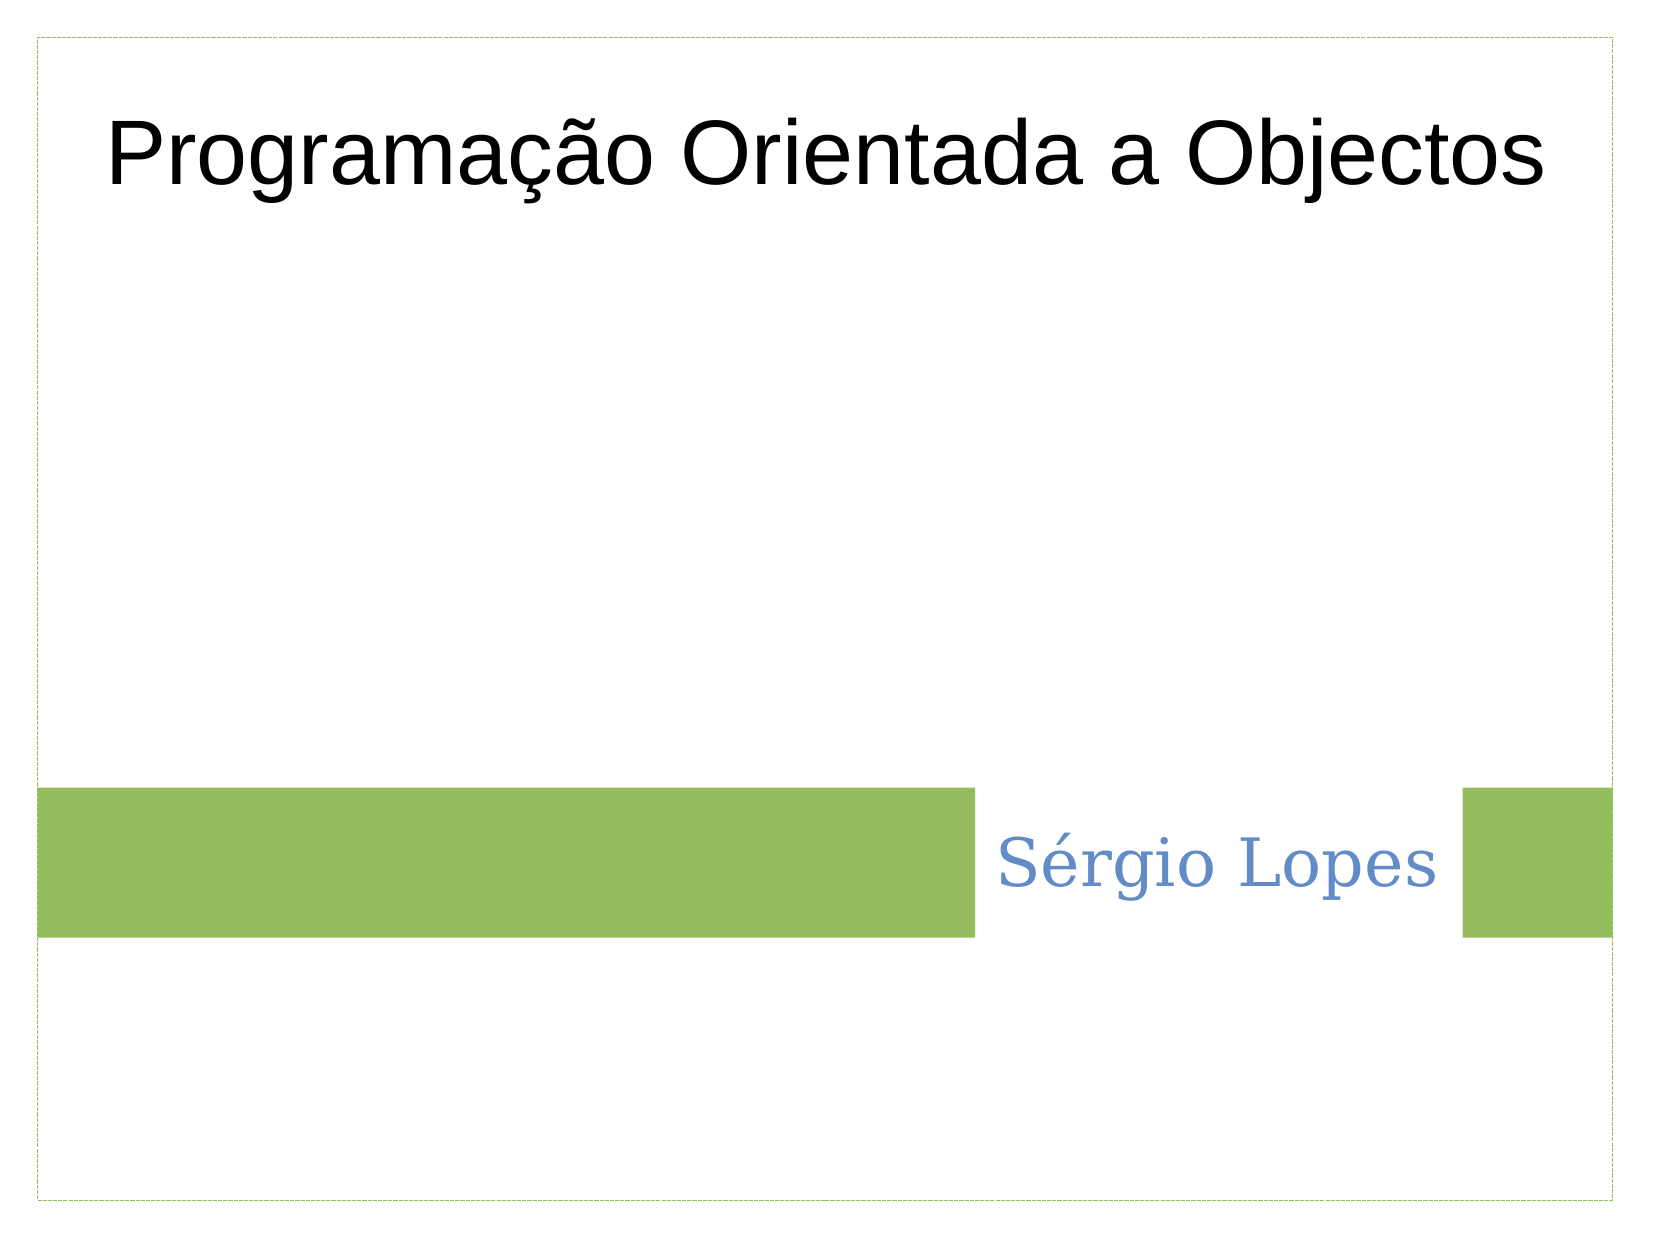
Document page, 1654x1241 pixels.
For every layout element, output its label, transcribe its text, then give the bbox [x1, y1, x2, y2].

text_box [1462, 787, 1613, 938]
text_box Sérgio Lopes [980, 816, 1453, 910]
text_box [37, 787, 976, 938]
title Programação Orientada a Objectos [82, 49, 1571, 257]
